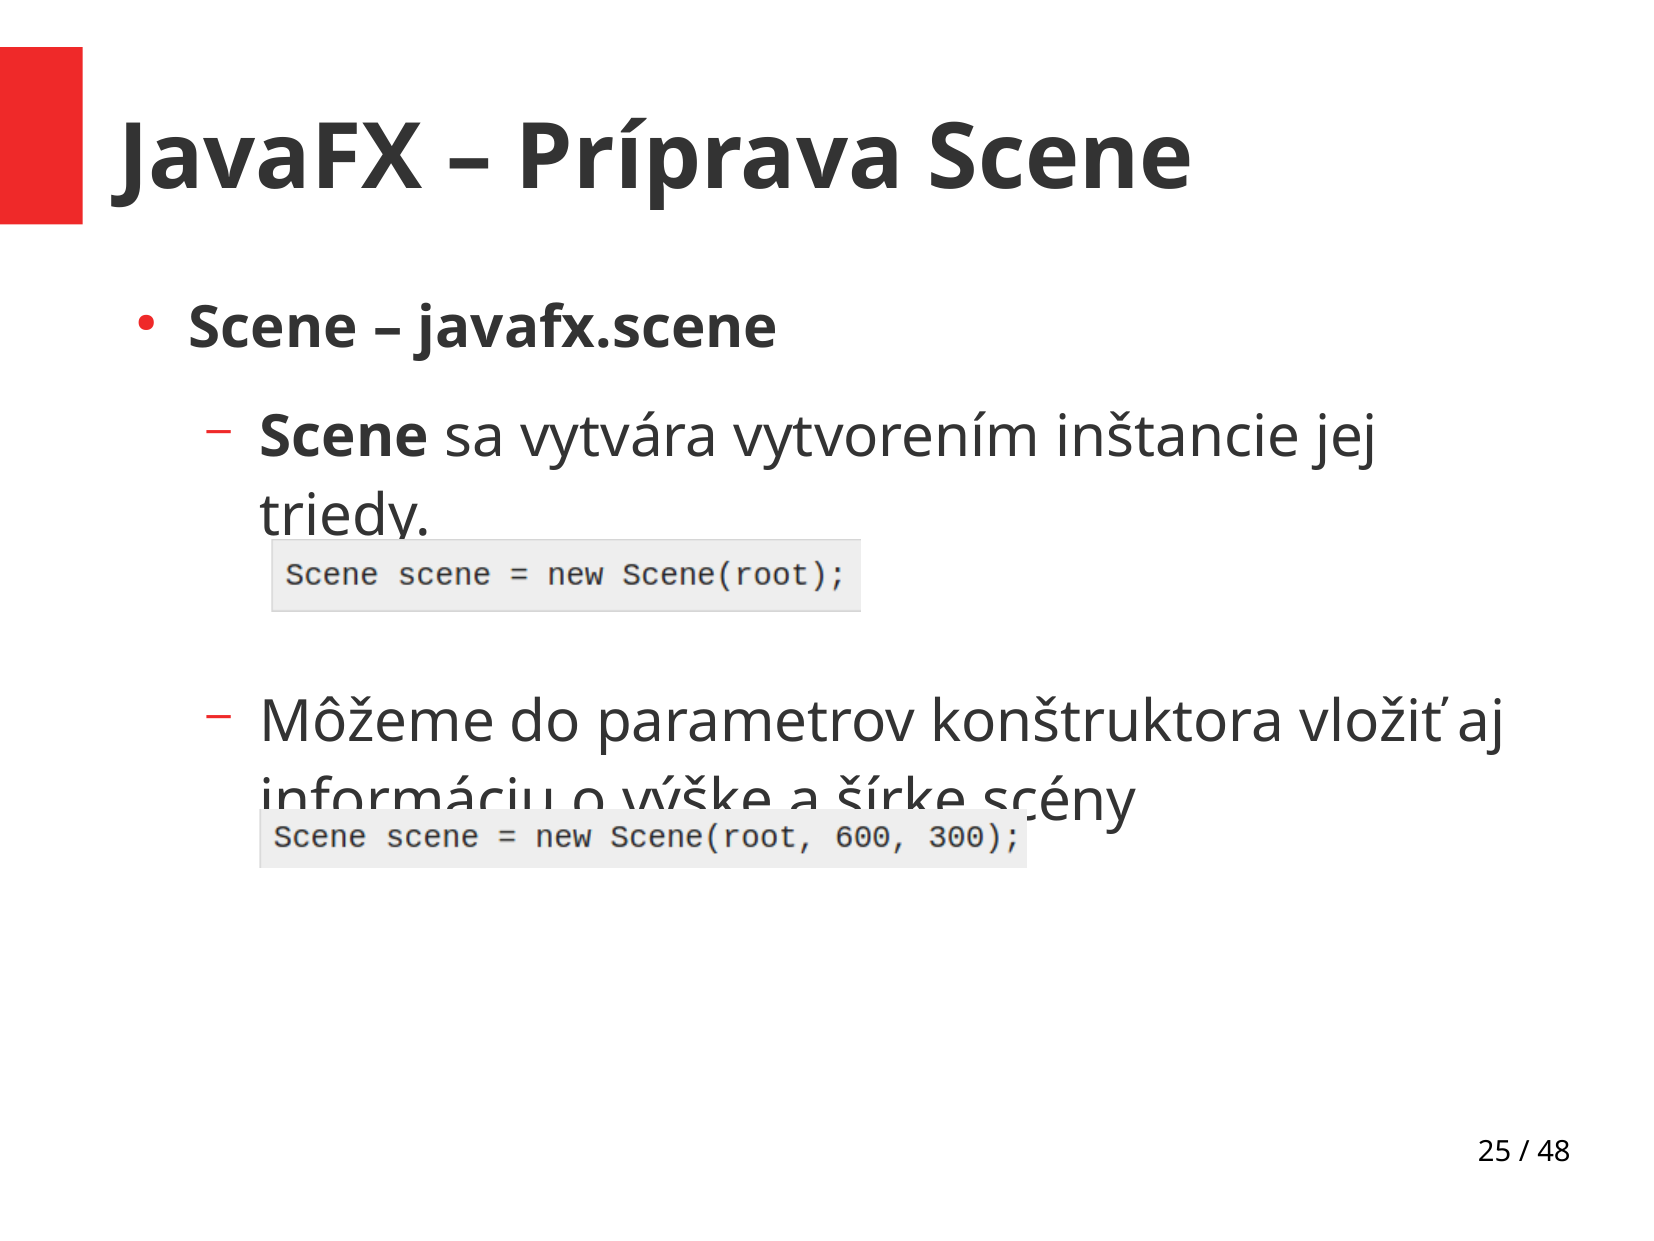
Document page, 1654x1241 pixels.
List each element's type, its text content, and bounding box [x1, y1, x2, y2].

title JavaFX – Príprava Scene [118, 49, 1571, 257]
picture [255, 809, 1027, 868]
picture [270, 539, 861, 612]
list Scene – javafx.scene Scene sa vytvára vytvorením inštancie jej triedy. Môžeme do parametrov konštruktora vložiť aj informáciu o výške a šírke scény [118, 285, 1536, 1005]
